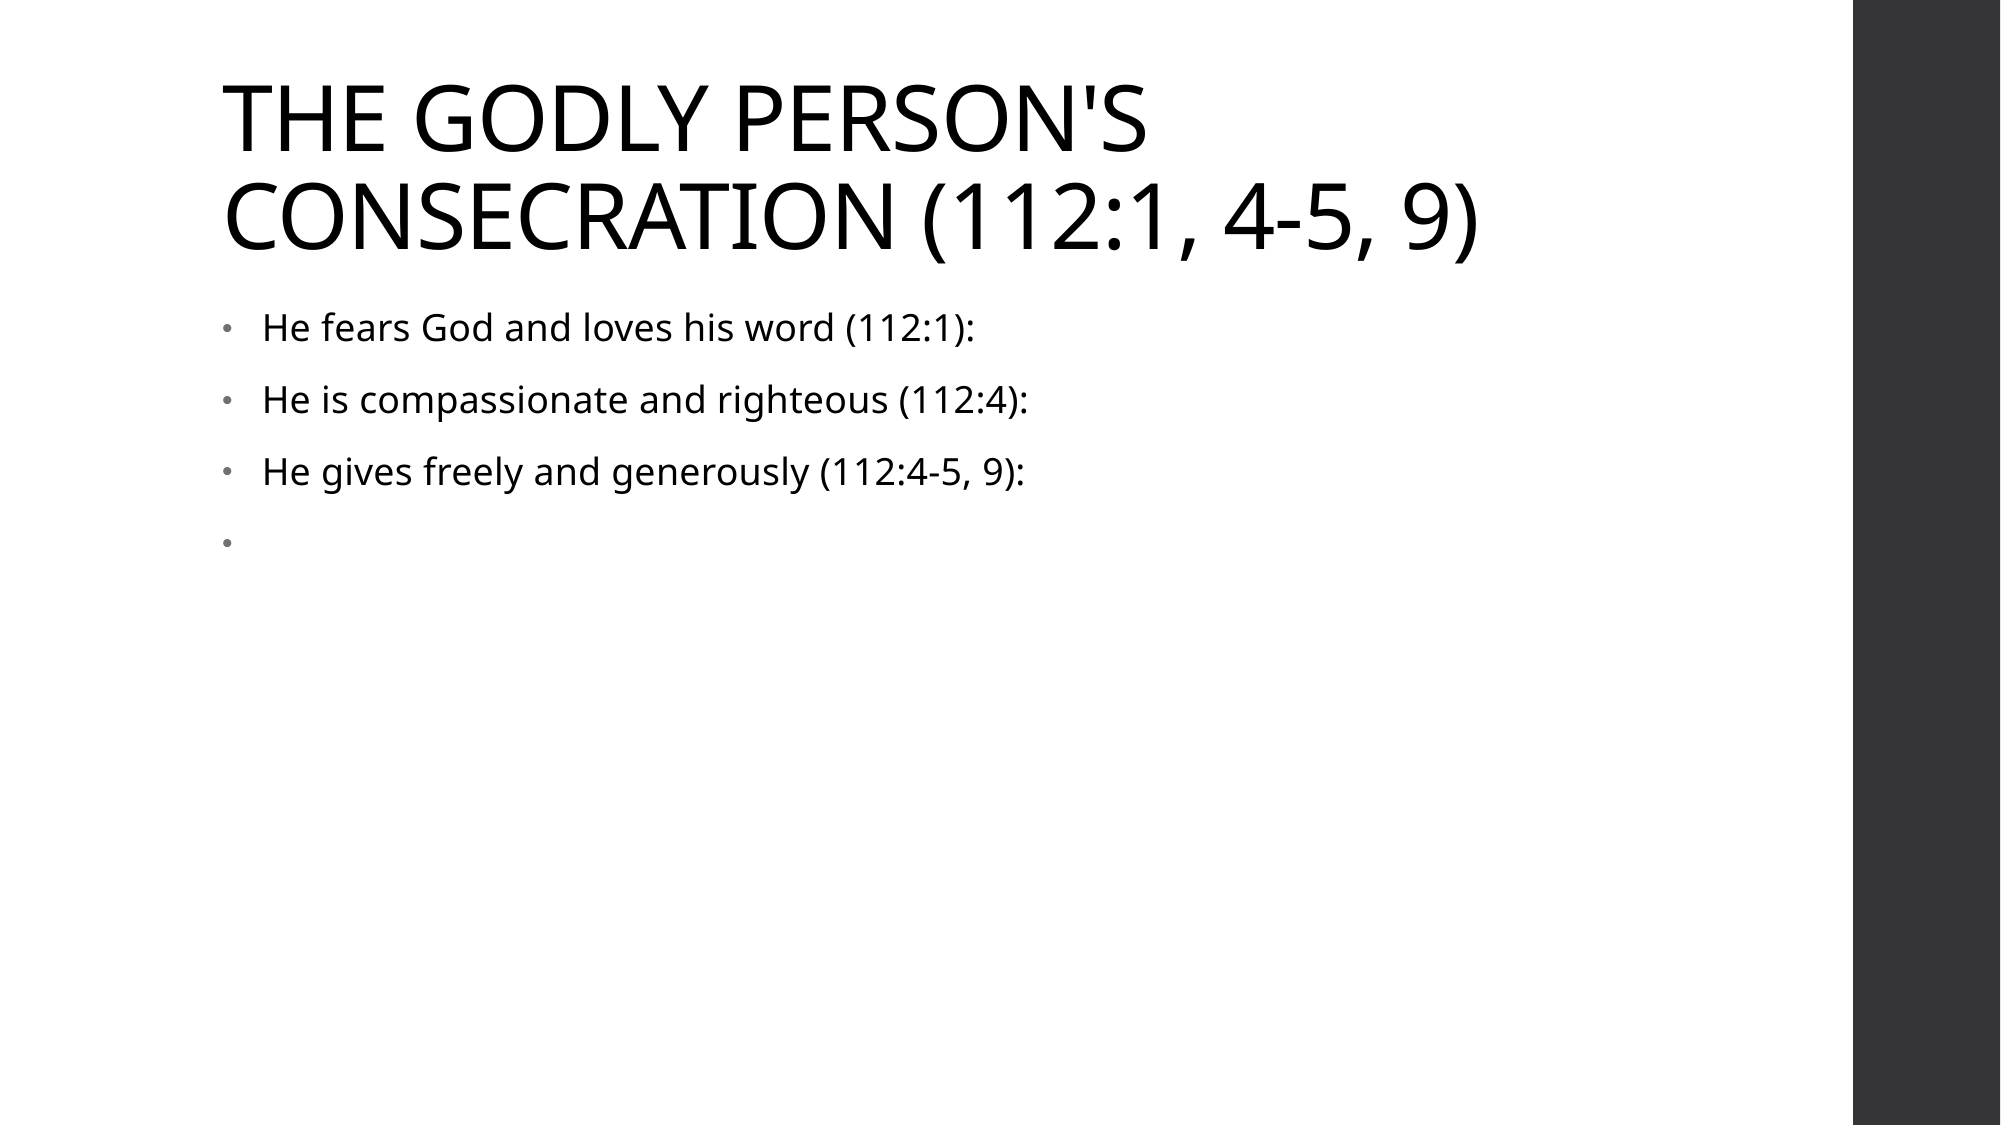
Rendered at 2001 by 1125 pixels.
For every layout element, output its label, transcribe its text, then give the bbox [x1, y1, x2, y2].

list He fears God and loves his word (112:1): He is compassionate and righteous (112:4): He gives freely and generously (112:4-5, 9): [206, 299, 1617, 1014]
title THE GODLY PERSON'S CONSECRATION (112:1, 4-5, 9) [206, 60, 1797, 278]
